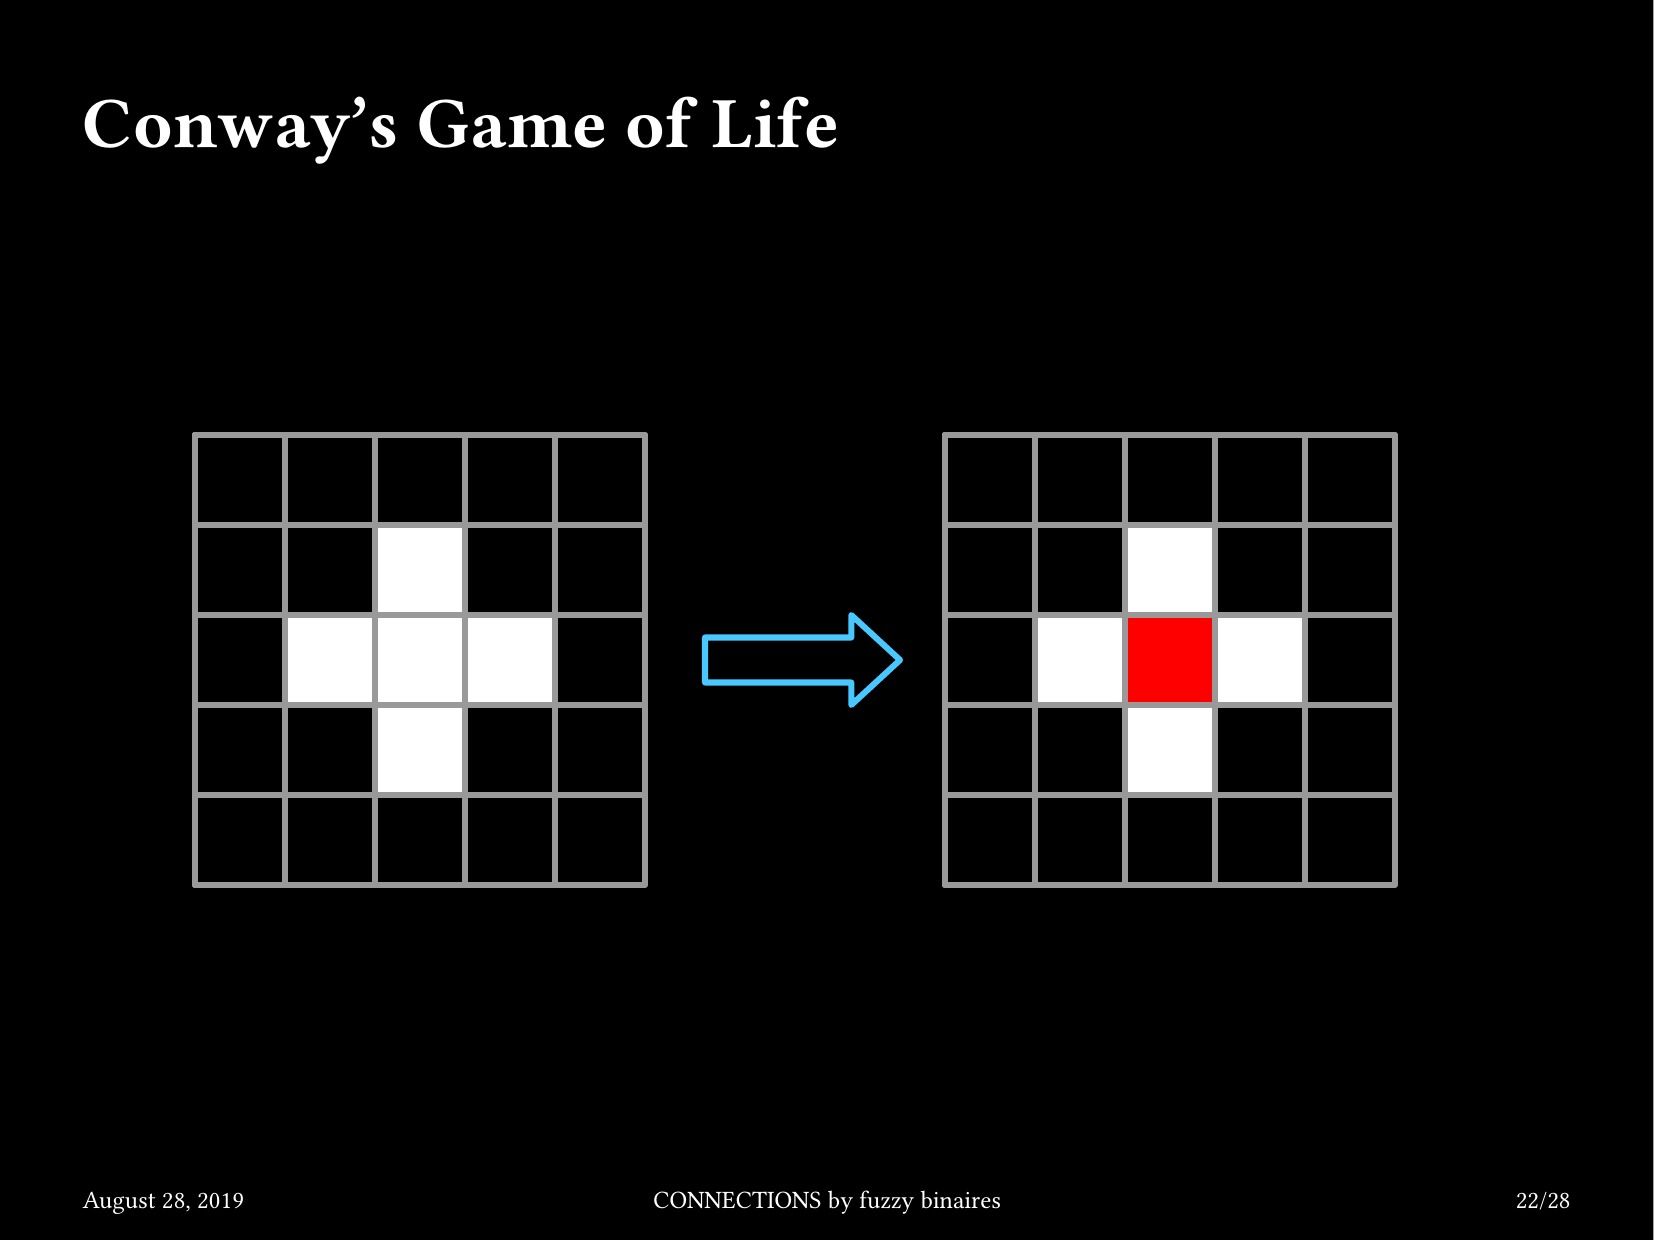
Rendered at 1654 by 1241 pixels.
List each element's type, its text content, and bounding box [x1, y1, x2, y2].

text_box [705, 615, 901, 706]
text_box [945, 435, 1396, 886]
text_box [195, 435, 646, 886]
title Conway’s Game of Life [82, 49, 1571, 200]
